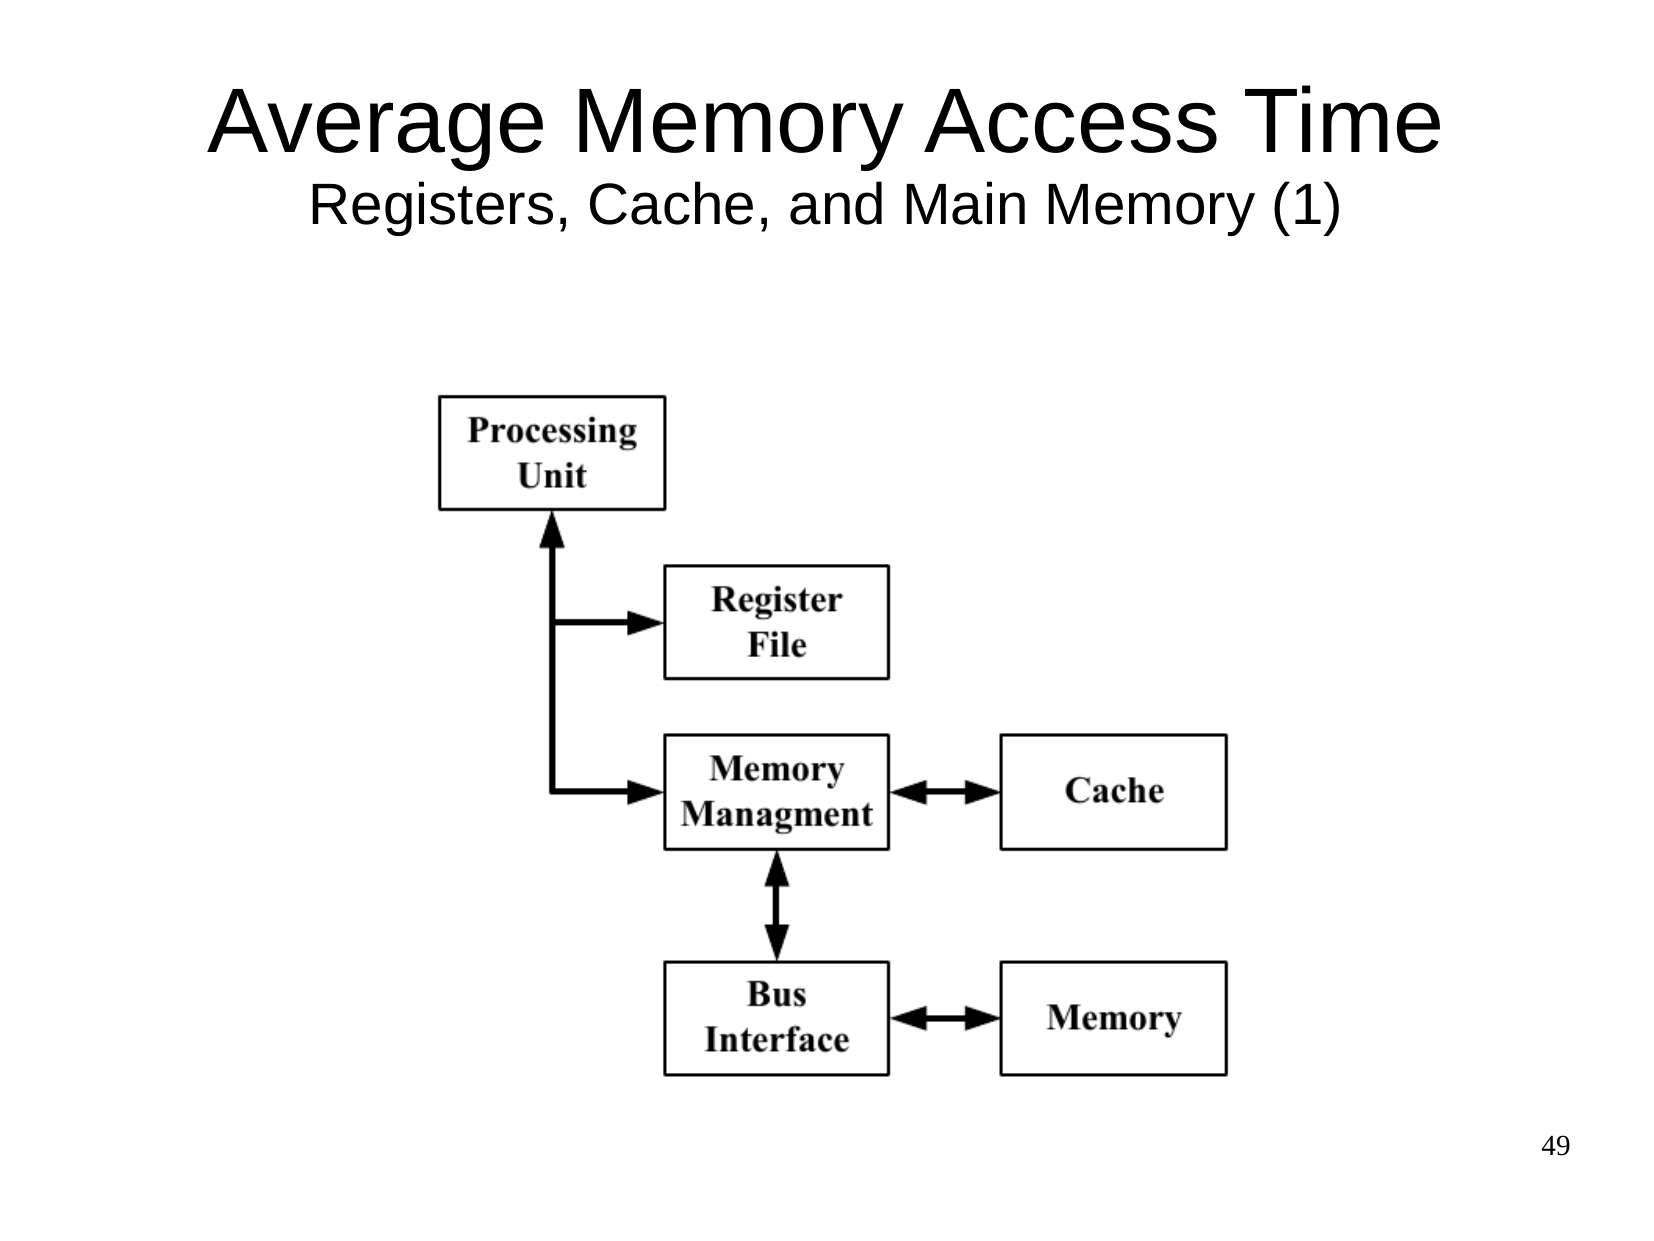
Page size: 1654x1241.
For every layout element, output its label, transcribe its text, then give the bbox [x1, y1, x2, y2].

title Average Memory Access Time Registers, Cache, and Main Memory (1) [82, 49, 1571, 257]
picture [429, 386, 1236, 1083]
